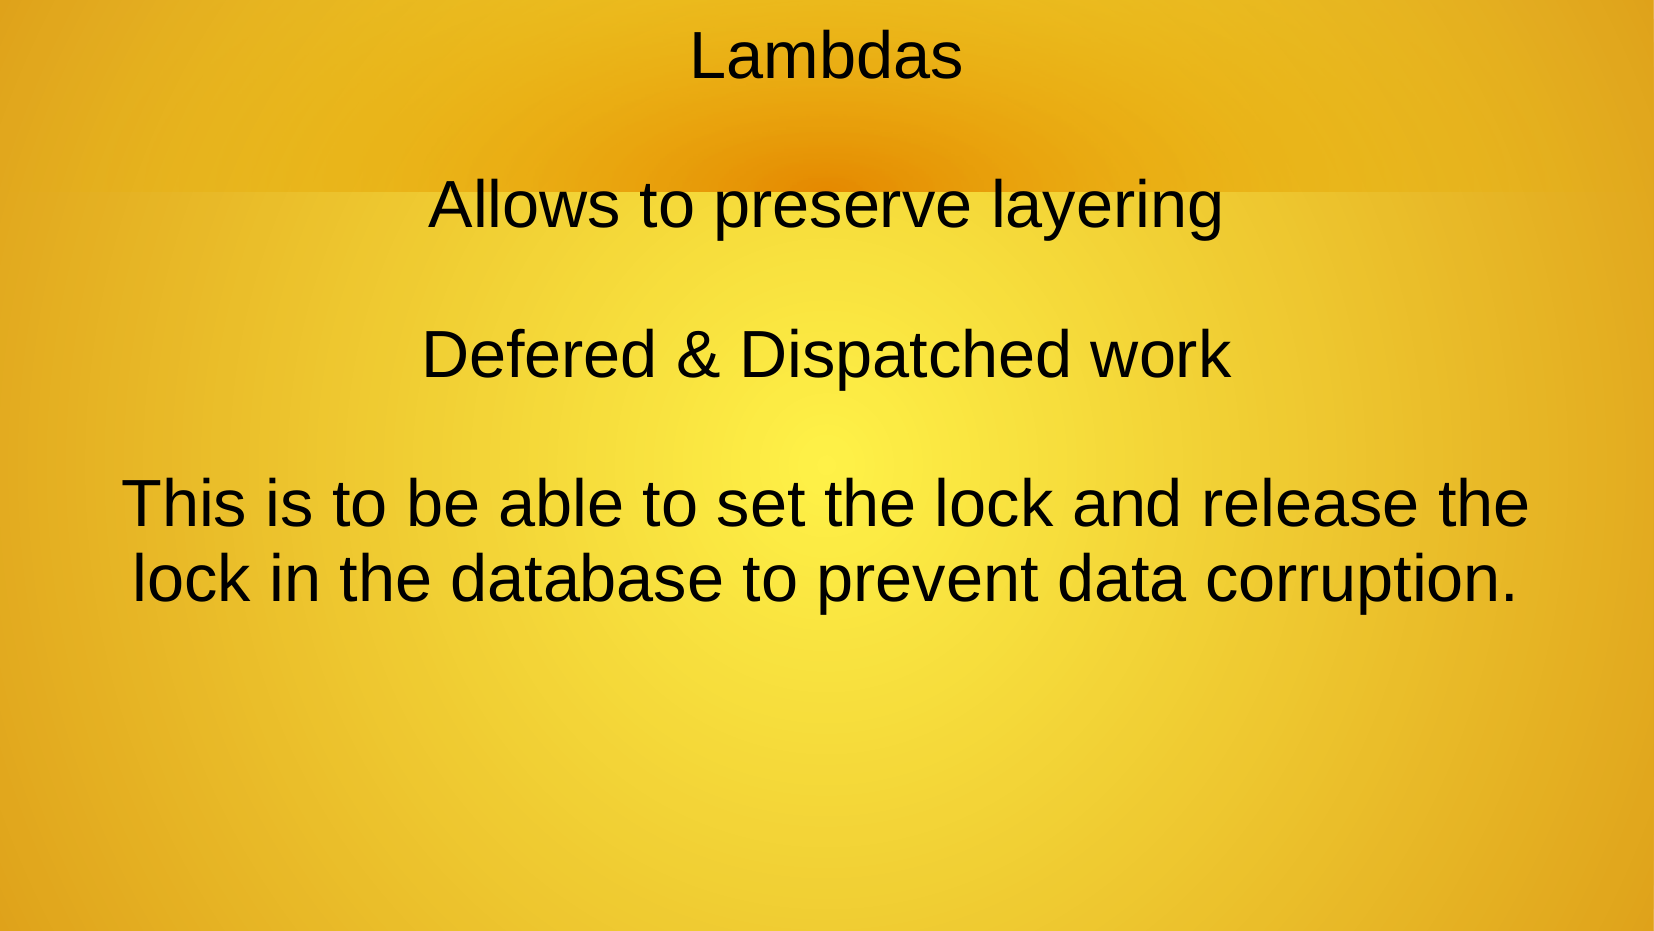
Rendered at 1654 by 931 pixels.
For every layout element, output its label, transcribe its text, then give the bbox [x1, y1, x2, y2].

subtitle Lambdas Allows to preserve layering Defered & Dispatched work This is to be able to set the lock and release the lock in the database to prevent data corruption. [82, 17, 1571, 766]
